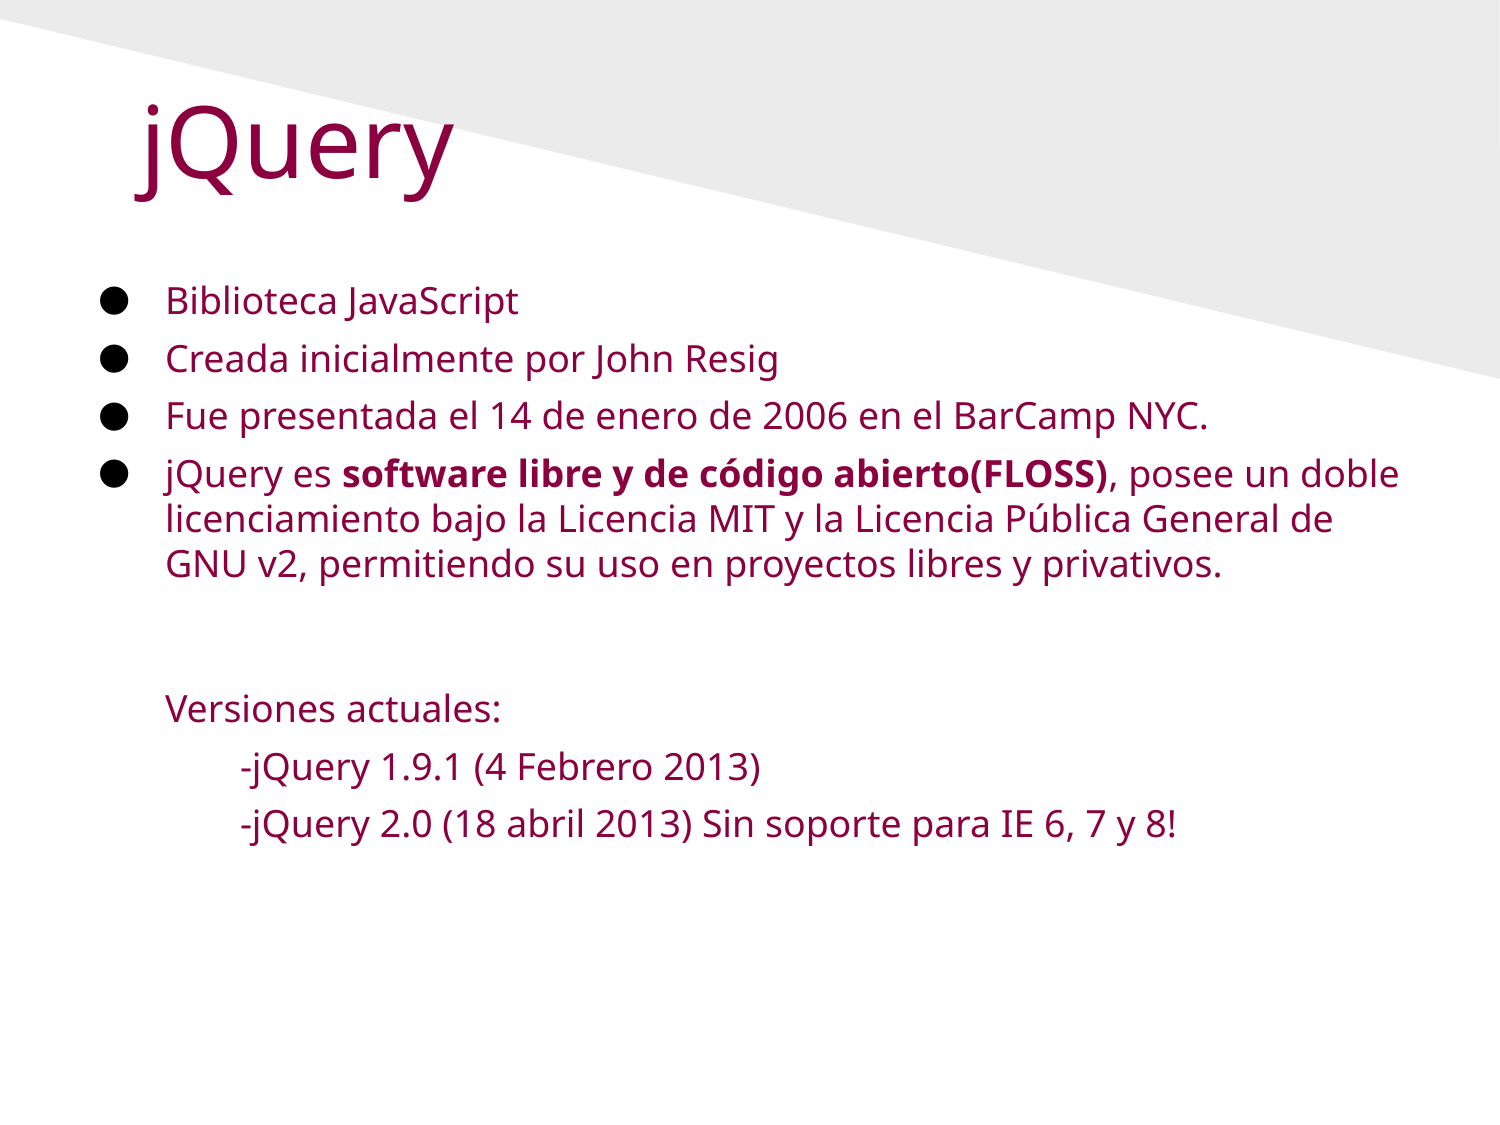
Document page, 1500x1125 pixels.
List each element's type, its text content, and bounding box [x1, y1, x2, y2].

list Biblioteca JavaScript Creada inicialmente por John Resig Fue presentada el 14 de enero de 2006 en el BarCamp NYC. jQuery es software libre y de código abierto(FLOSS), posee un doble licenciamiento bajo la Licencia MIT y la Licencia Pública General de GNU v2, permitiendo su uso en proyectos libres y privativos. Versiones actuales: -jQuery 1.9.1 (4 Febrero 2013) -jQuery 2.0 (18 abril 2013) Sin soporte para IE 6, 7 y 8! [75, 262, 1425, 1078]
title jQuery [75, 45, 1425, 233]
